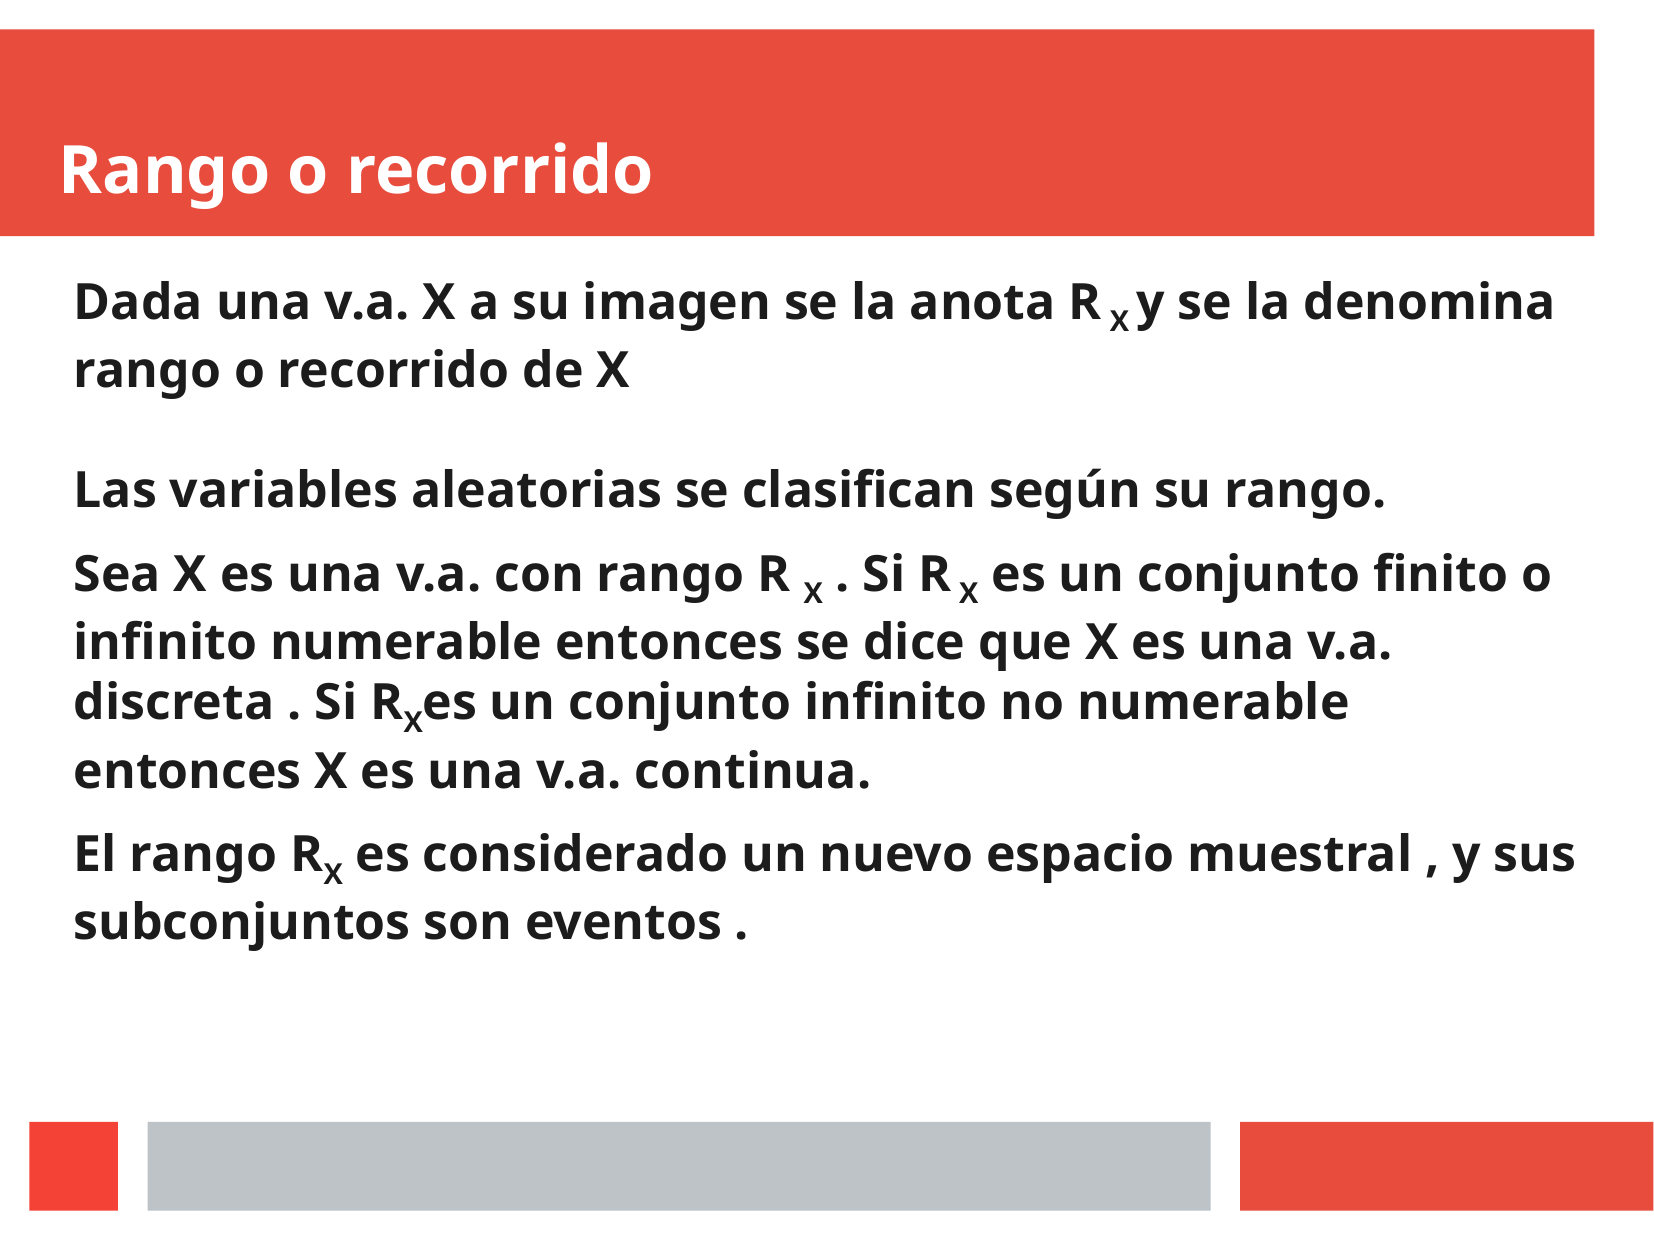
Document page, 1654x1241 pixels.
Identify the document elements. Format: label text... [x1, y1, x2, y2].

text_box Dada una v.a. X a su imagen se la anota R X y se la denomina rango o recorrido de X Las variables aleatorias se clasifican según su rango. Sea X es una v.a. con rango R X . Si R X es un conjunto finito o infinito numerable entonces se dice que X es una v.a. discreta . Si RXes un conjunto infinito no numerable entonces X es una v.a. continua. El rango RX es considerado un nuevo espacio muestral , y sus subconjuntos son eventos . [73, 269, 1580, 594]
text_box Rango o recorrido [58, 58, 1595, 207]
